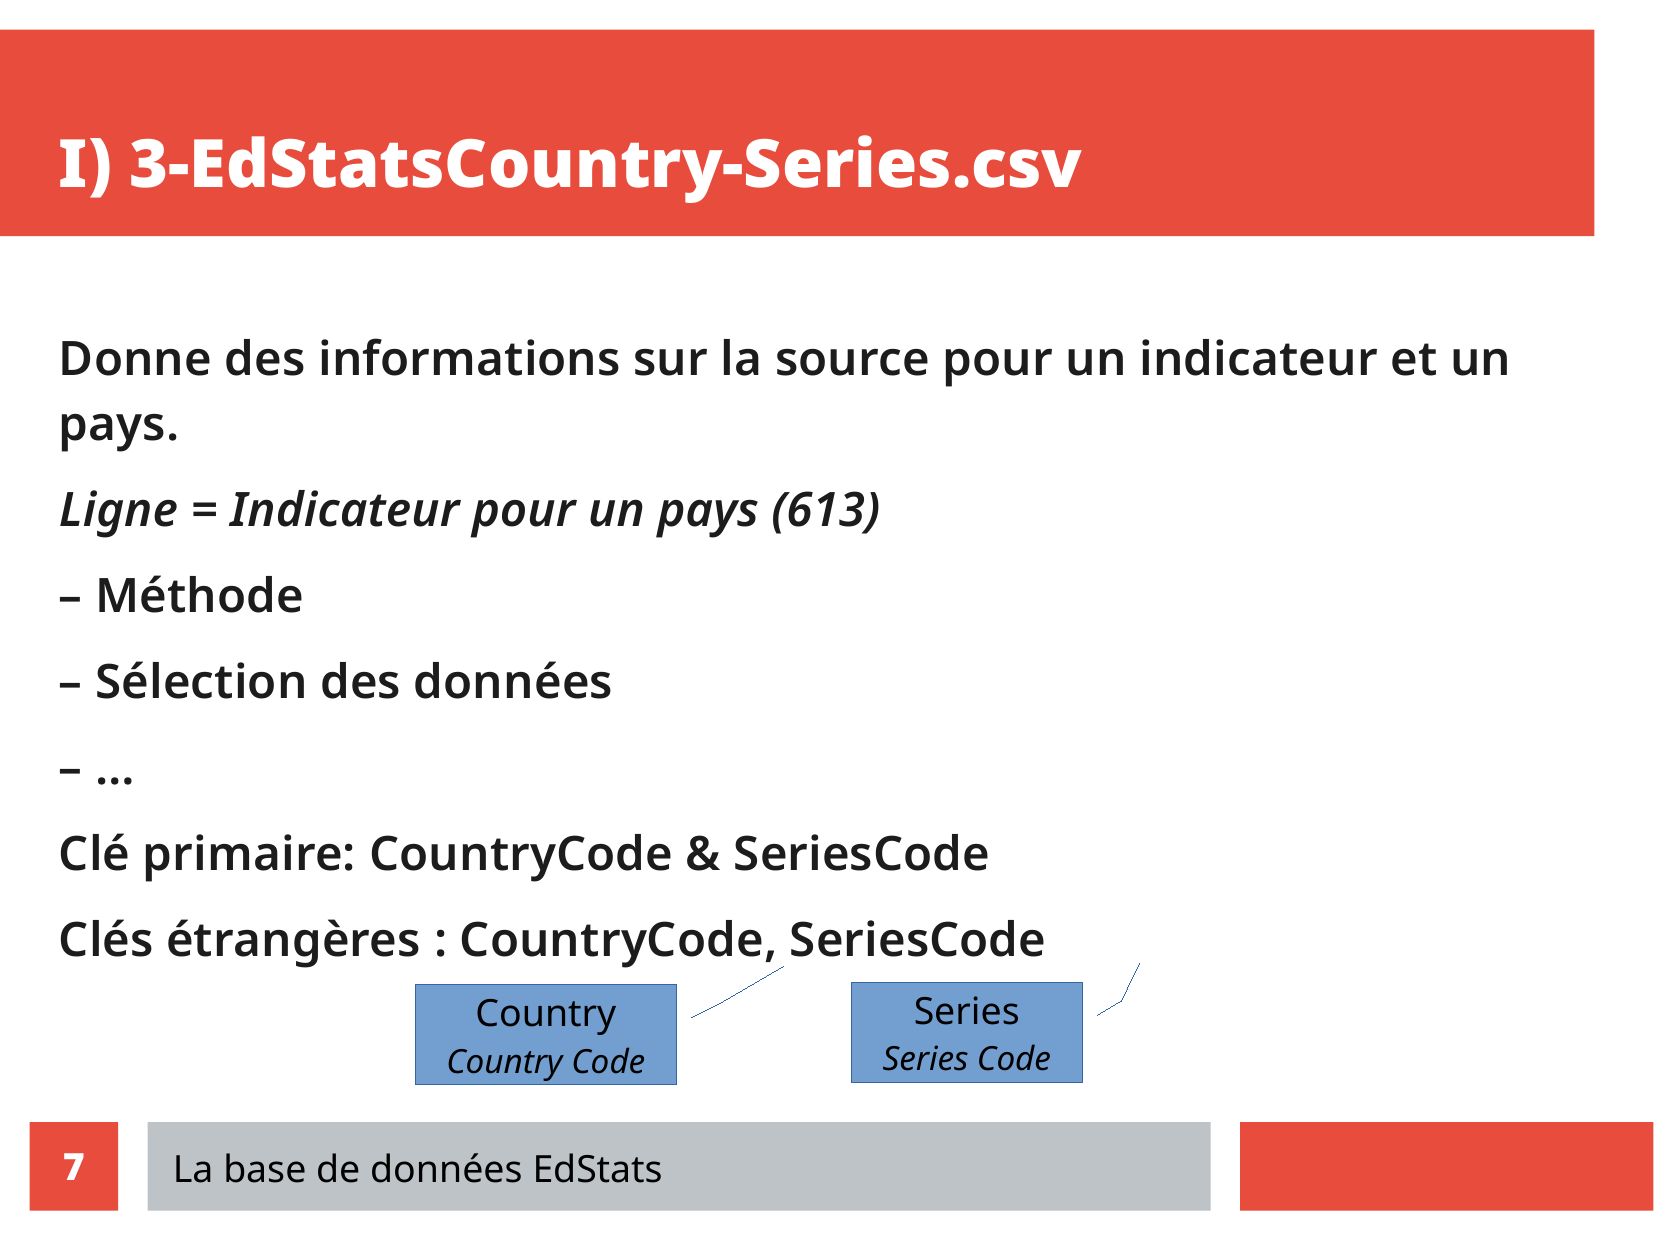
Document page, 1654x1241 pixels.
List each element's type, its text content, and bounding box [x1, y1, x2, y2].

title I) 3-EdStatsCountry-Series.csv [59, 59, 1595, 207]
text_box La base de données EdStats [158, 1134, 719, 1194]
list Donne des informations sur la source pour un indicateur et un pays. Ligne = Indicateur pour un pays (613) – Méthode – Sélection des données – … Clé primaire: CountryCode & SeriesCode Clés étrangères : CountryCode, SeriesCode [59, 324, 1565, 977]
text_box Series Series Code [851, 982, 1083, 1083]
text_box Country Country Code [415, 985, 676, 1085]
